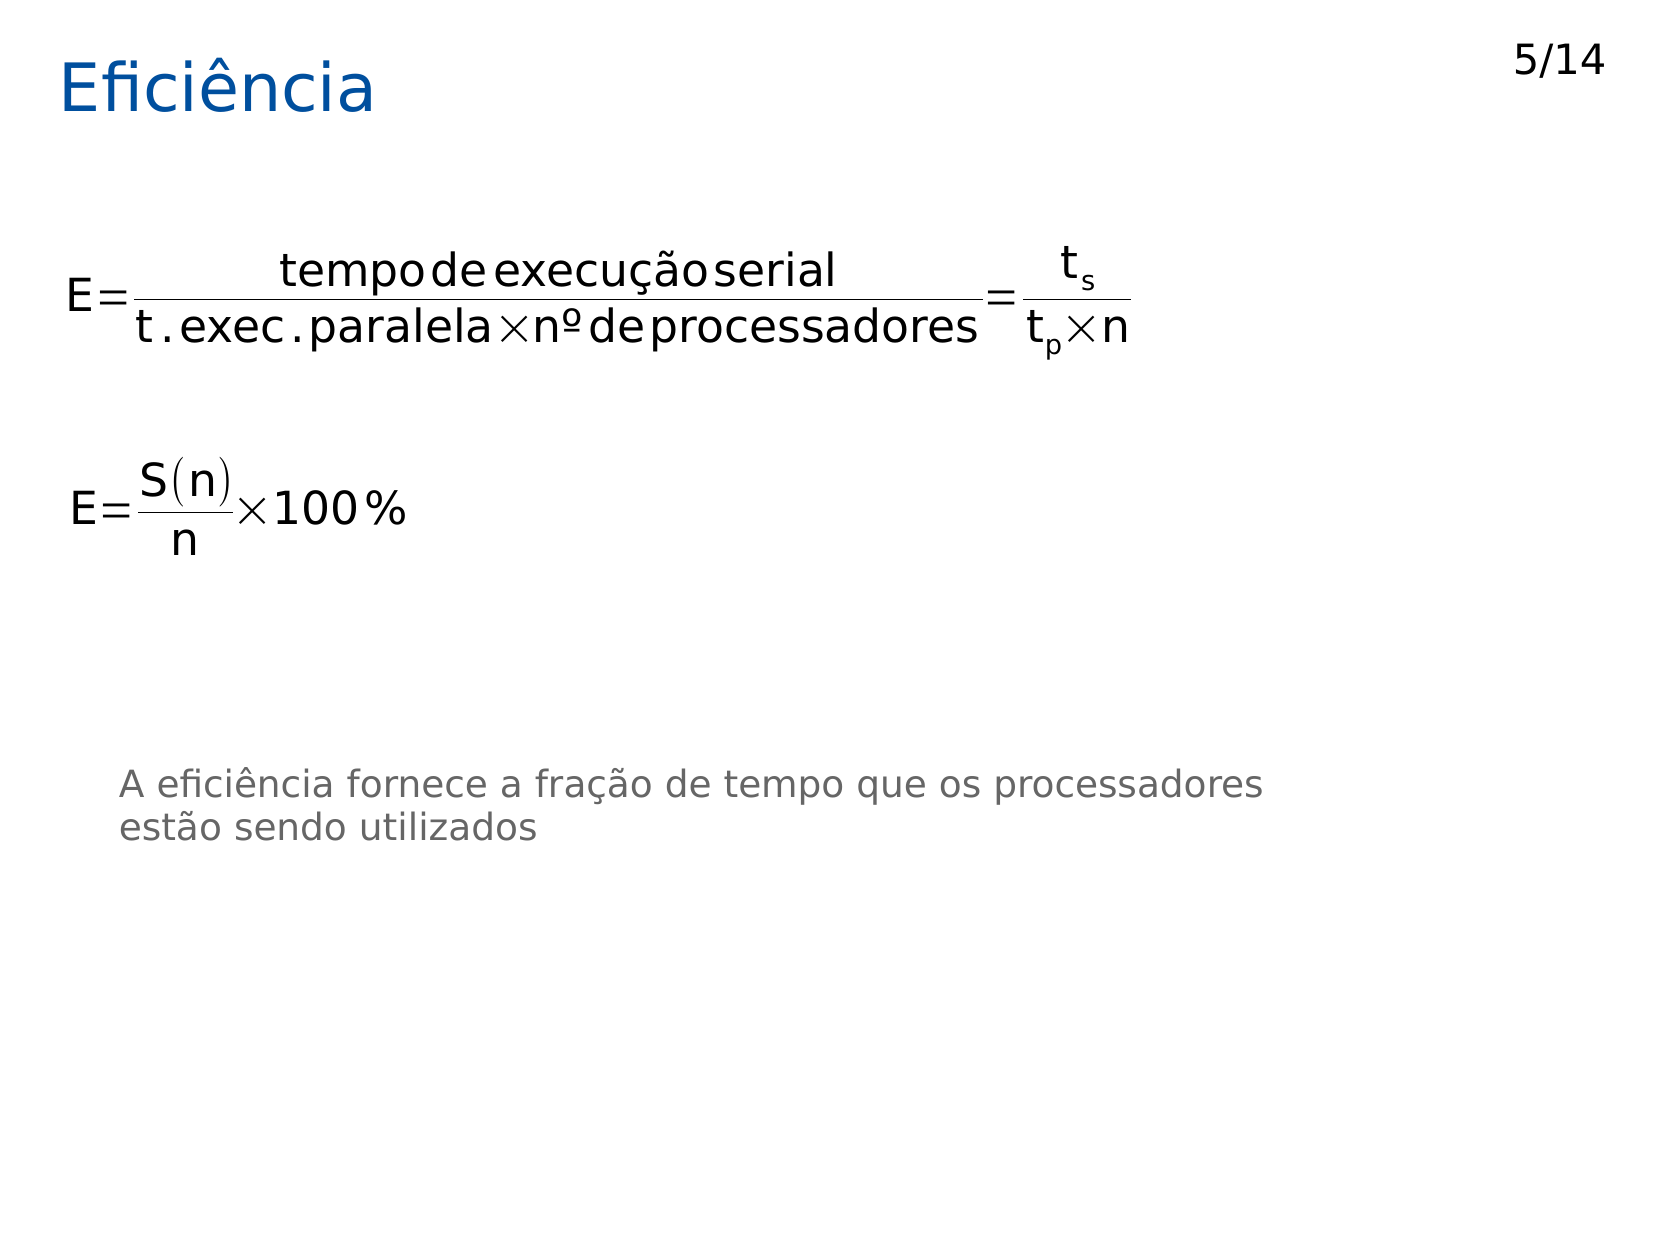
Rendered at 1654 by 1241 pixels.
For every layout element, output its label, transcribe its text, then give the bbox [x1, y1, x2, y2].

chart [63, 453, 414, 567]
chart [59, 236, 1139, 362]
title Eficiência [59, 29, 1506, 148]
text_box A eficiência fornece a fração de tempo que os processadores estão sendo utilizados [104, 755, 1386, 858]
